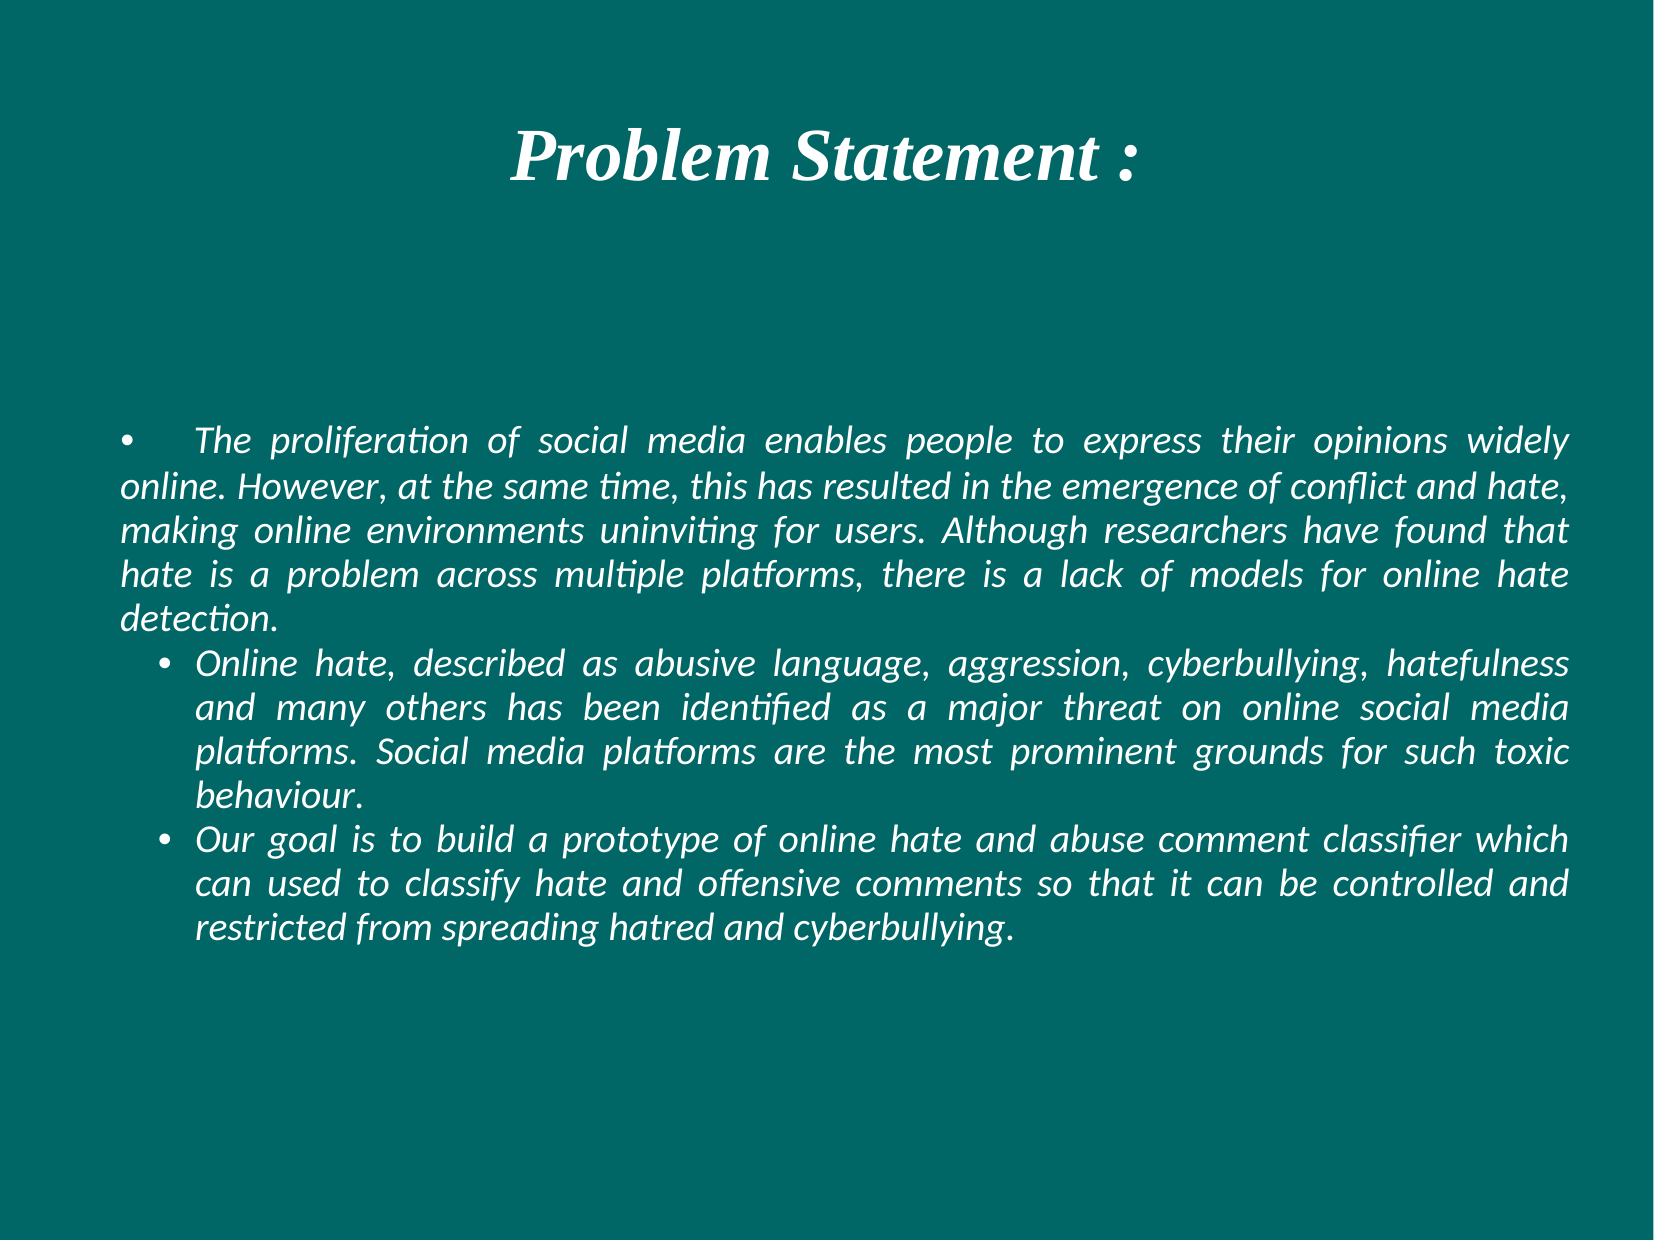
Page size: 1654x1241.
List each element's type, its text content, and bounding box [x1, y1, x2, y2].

title Problem Statement : [82, 49, 1571, 257]
subtitle • The proliferation of social media enables people to express their opinions widely online. However, at the same time, this has resulted in the emergence of conflict and hate, making online environments uninviting for users. Although researchers have found that hate is a problem across multiple platforms, there is a lack of models for online hate detection. • Online hate, described as abusive language, aggression, cyberbullying, hatefulness and many others has been identified as a major threat on online social media platforms. Social media platforms are the most prominent grounds for such toxic behaviour. • Our goal is to build a prototype of online hate and abuse comment classifier which can used to classify hate and offensive comments so that it can be controlled and restricted from spreading hatred and cyberbullying. [82, 290, 1571, 1109]
